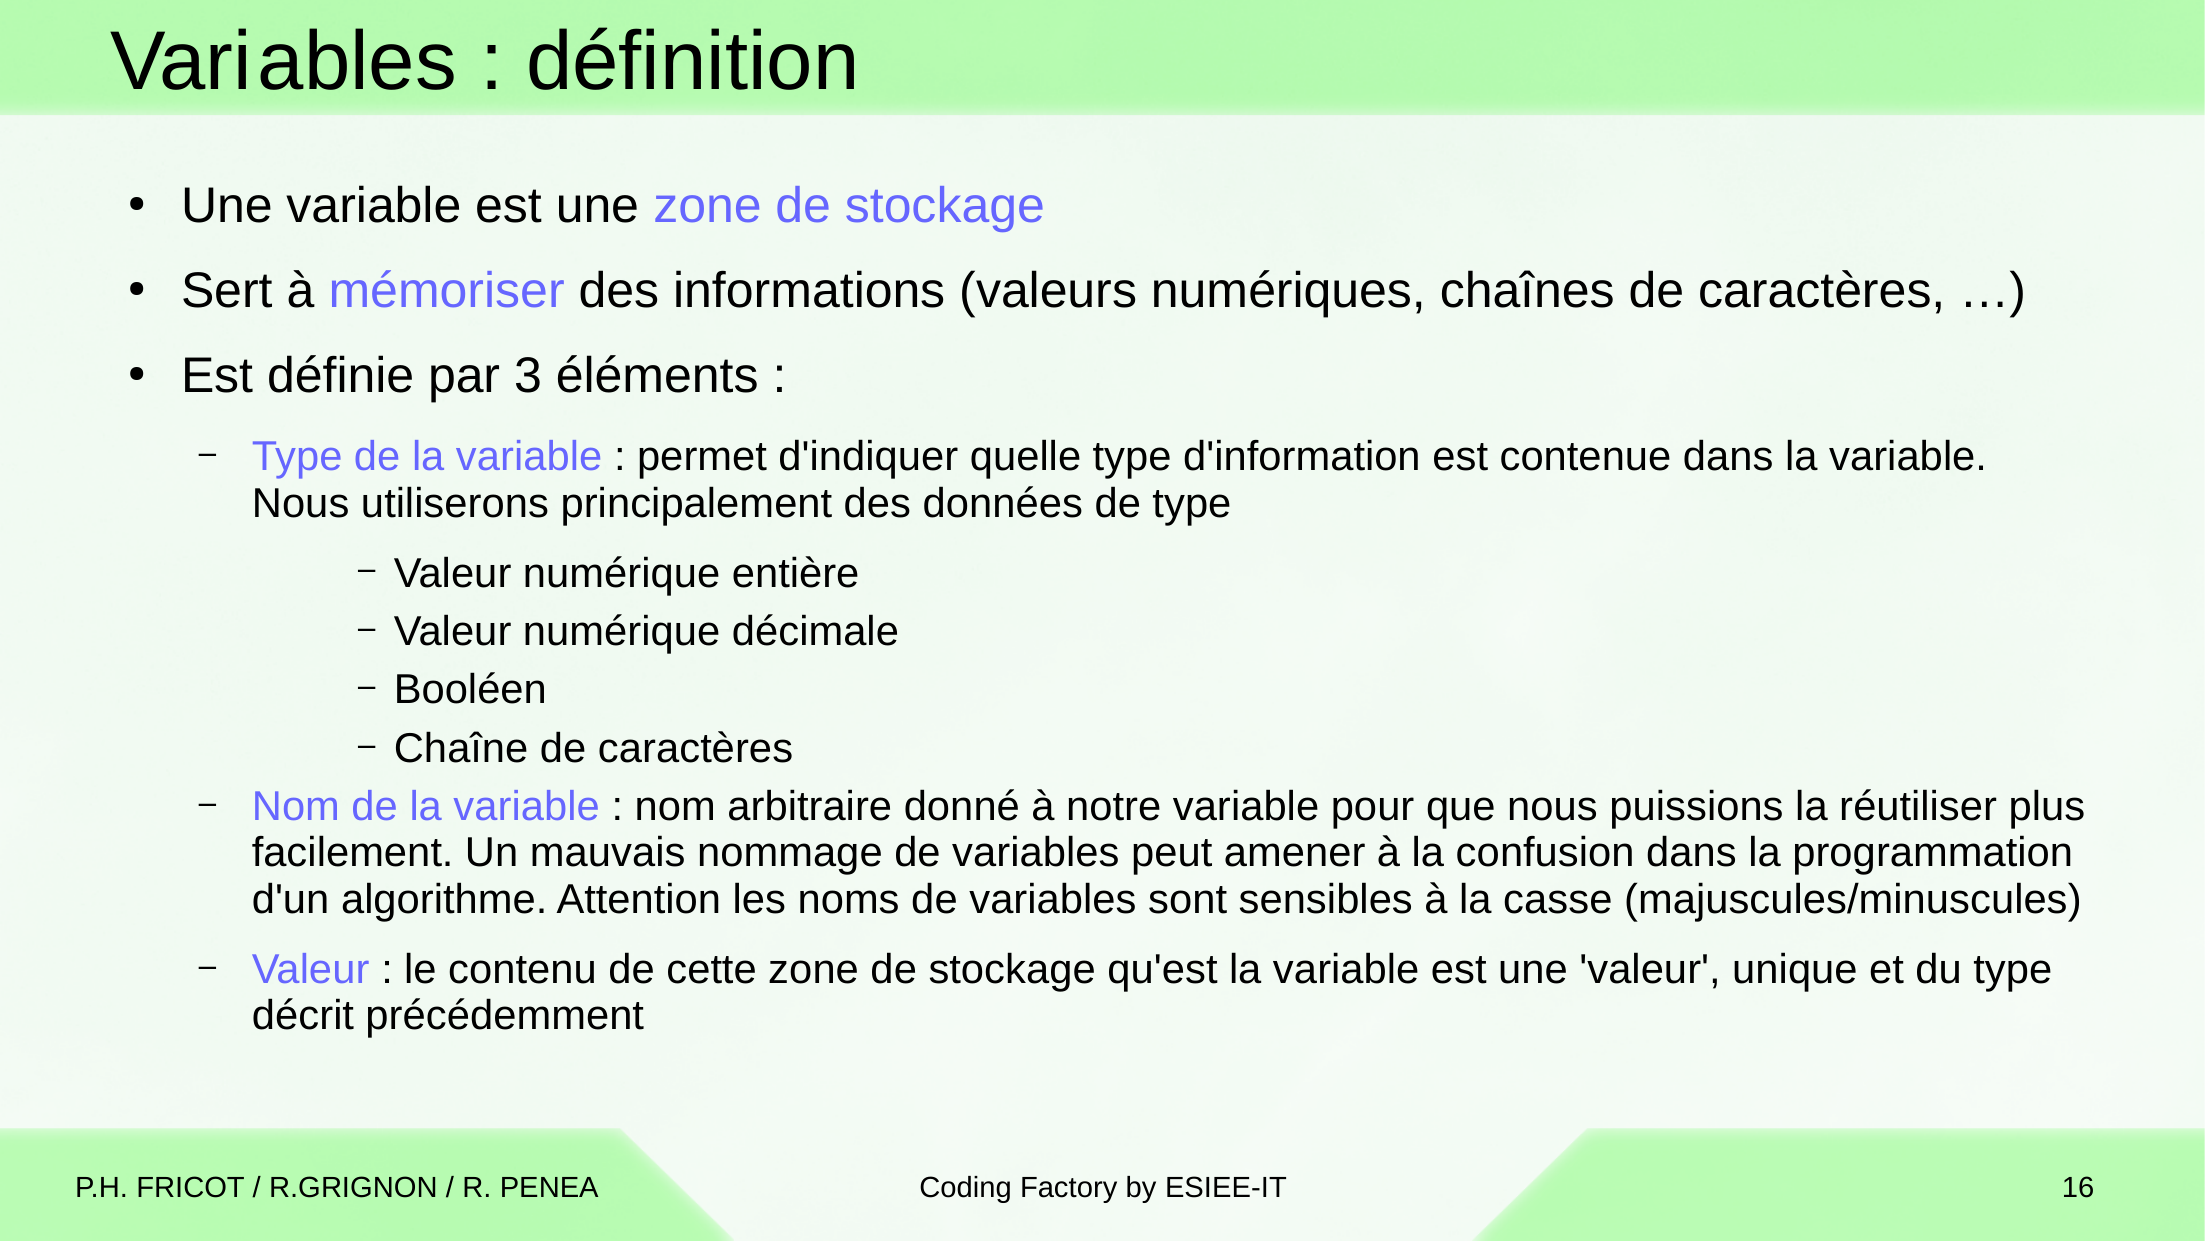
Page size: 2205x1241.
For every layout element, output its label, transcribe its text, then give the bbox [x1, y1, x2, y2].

title Vari ables : définition [110, 49, 2095, 248]
picture [0, 0, 2205, 1241]
list Une variable est une zone de stockage Sert à mémoriser des informations (valeurs numériques, chaînes de caractères, …) Est définie par 3 éléments : Type de la variable : permet d'indiquer quelle type d'information est contenue dans la variable. Nous utiliserons principalement des données de type Valeur numérique entière Valeur numérique décimale Booléen Chaîne de caractères Nom de la variable : nom arbitraire donné à notre variable pour que nous puissions la réutiliser plus facilement. Un mauvais nommage de variables peut amener à la confusion dans la programmation d'un algorithme. Attention les noms de variables sont sensibles à la casse (majuscules/minuscules) Valeur : le contenu de cette zone de stockage qu'est la variable est une 'valeur', unique et du type décrit précédemment [110, 248, 2095, 1064]
